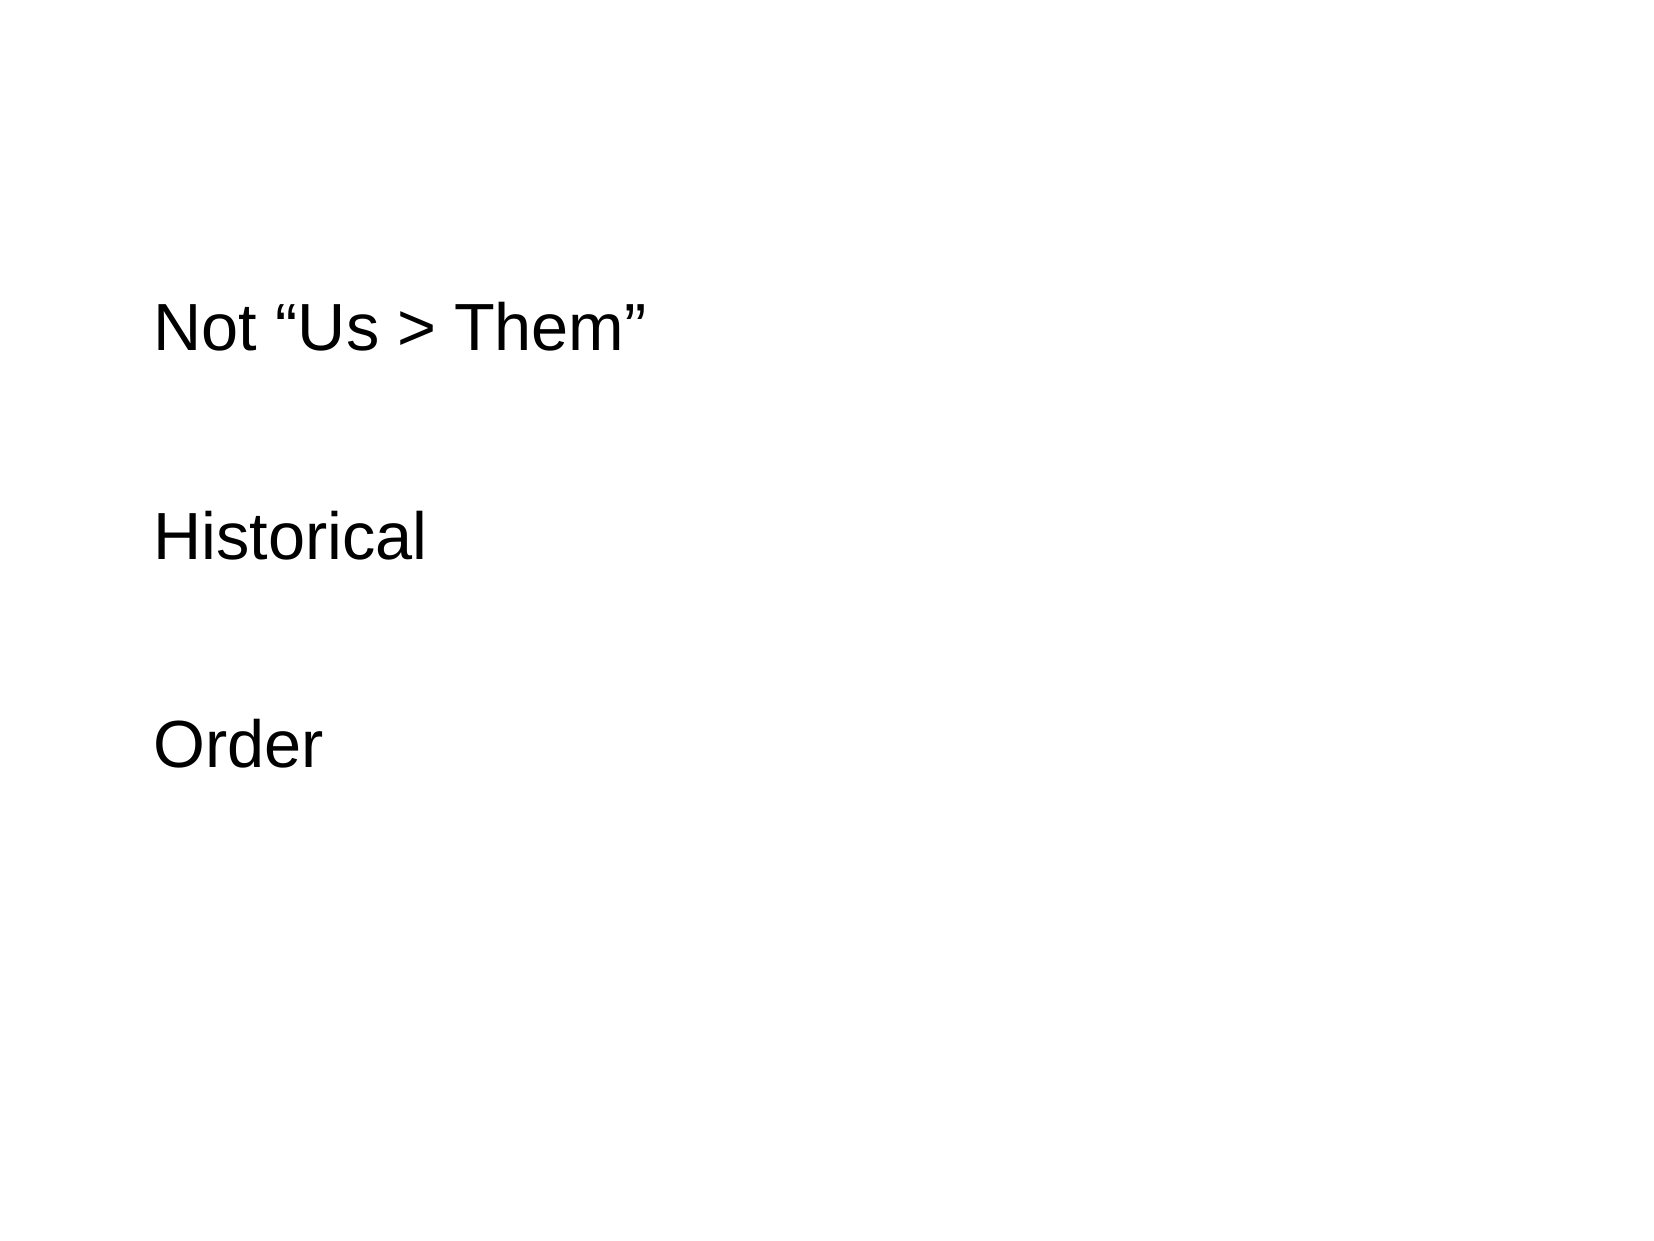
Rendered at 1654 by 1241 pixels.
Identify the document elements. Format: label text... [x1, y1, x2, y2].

list Not “Us > Them” Historical Order [82, 290, 1538, 1010]
